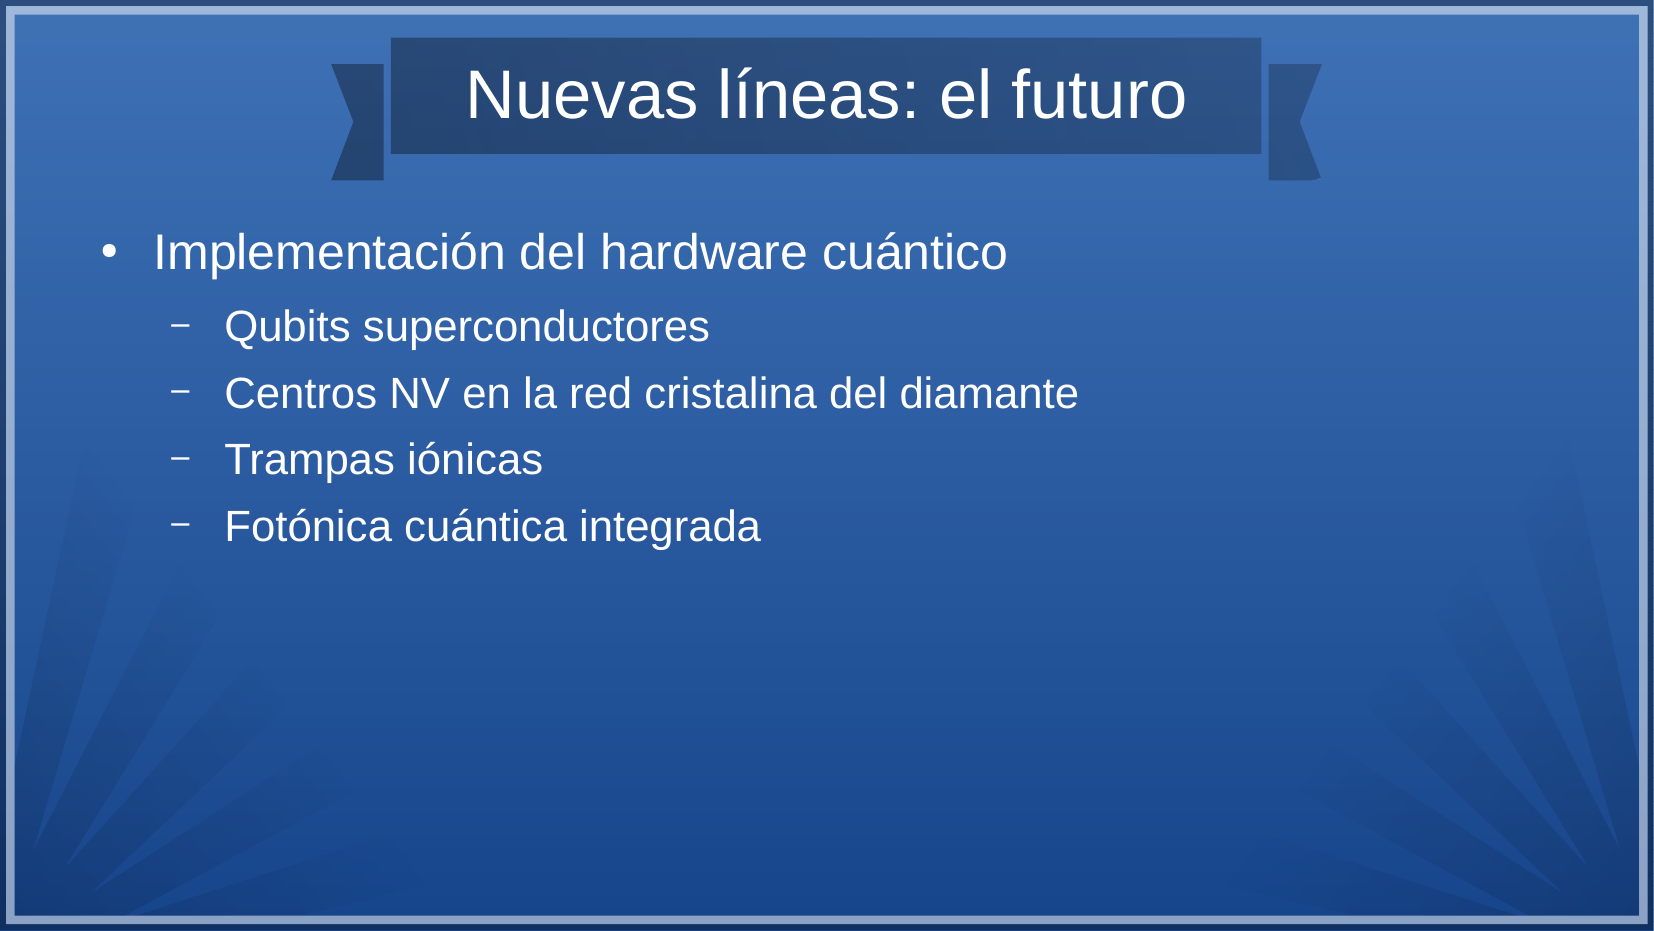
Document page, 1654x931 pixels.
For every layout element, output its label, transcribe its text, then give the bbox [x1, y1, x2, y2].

title Nuevas líneas: el futuro [389, 35, 1264, 154]
list Implementación del hardware cuántico Qubits superconductores Centros NV en la red cristalina del diamante Trampas iónicas Fotónica cuántica integrada [82, 224, 1571, 848]
